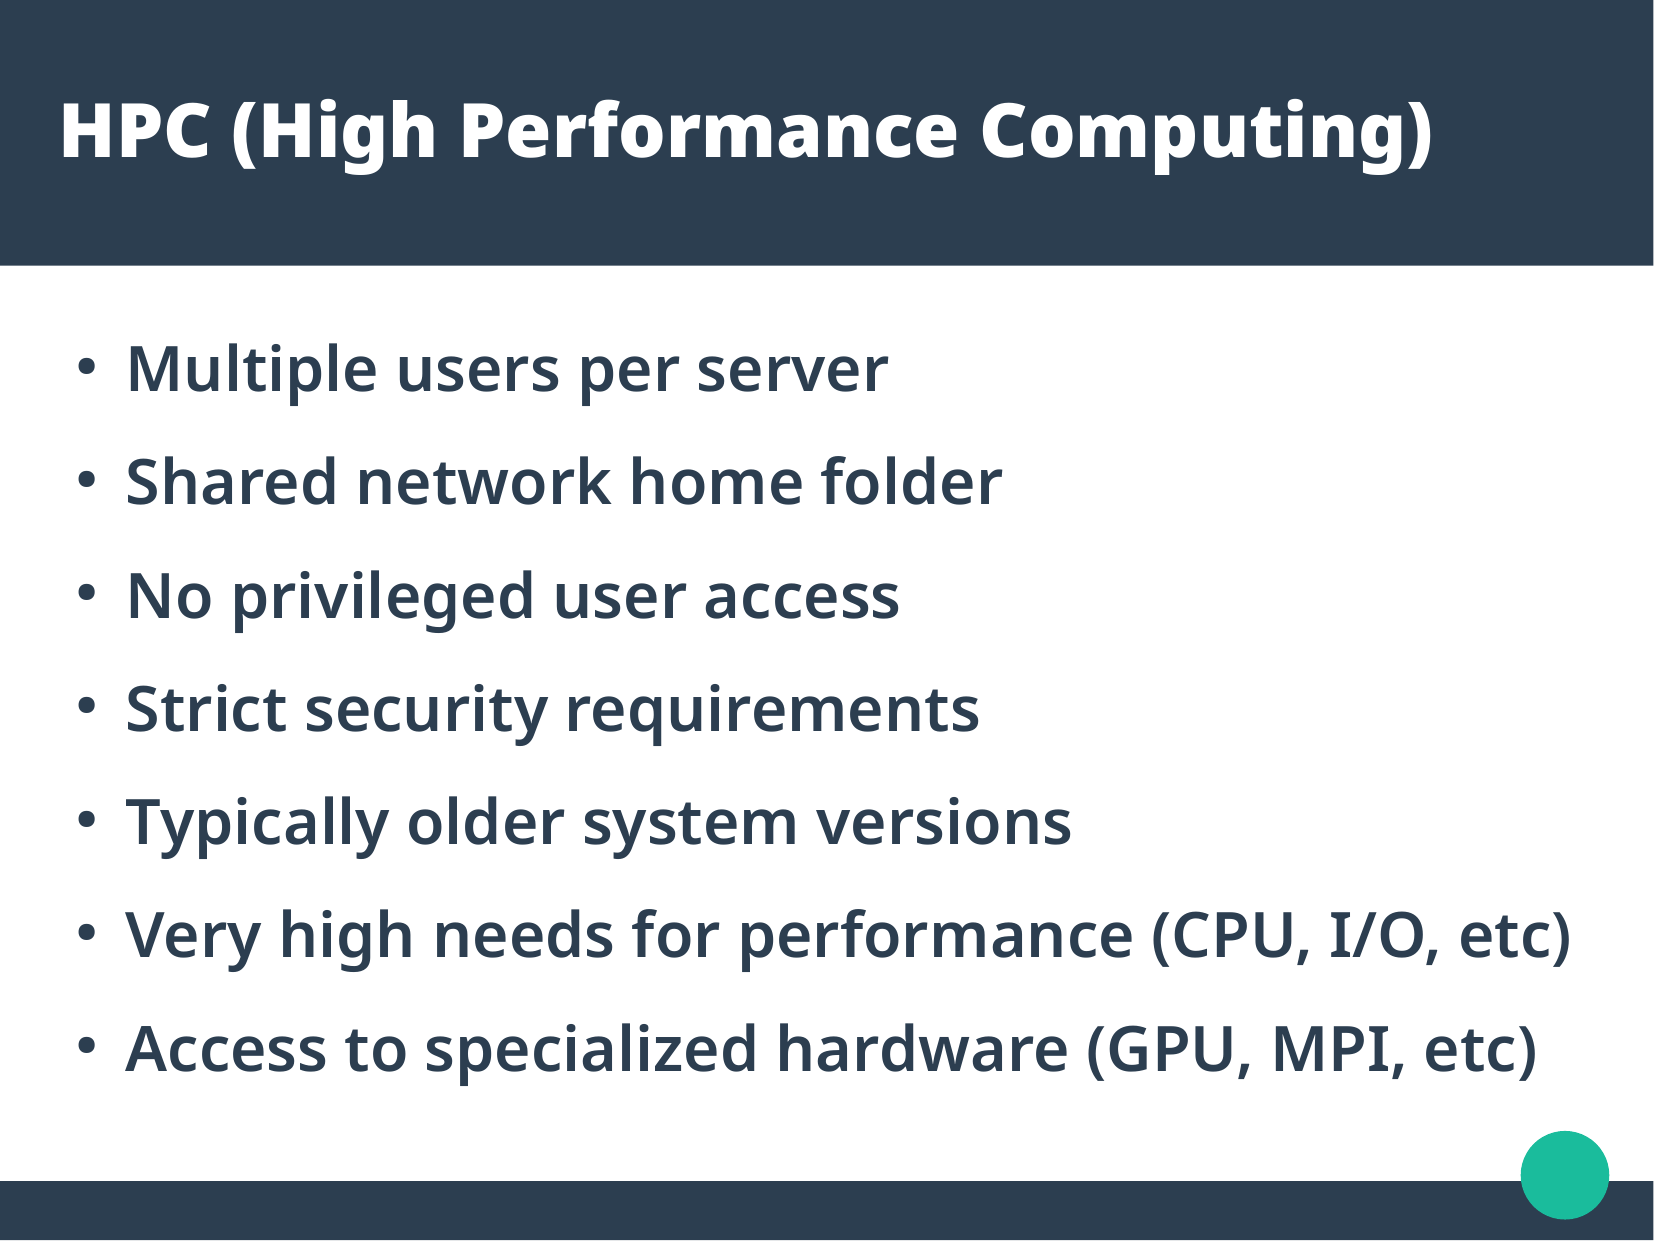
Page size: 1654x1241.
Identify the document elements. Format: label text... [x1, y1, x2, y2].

list Multiple users per server Shared network home folder No privileged user access Strict security requirements Typically older system versions Very high needs for performance (CPU, I/O, etc) Access to specialized hardware (GPU, MPI, etc) [59, 324, 1595, 1152]
title HPC (High Performance Computing) [59, 49, 1595, 207]
